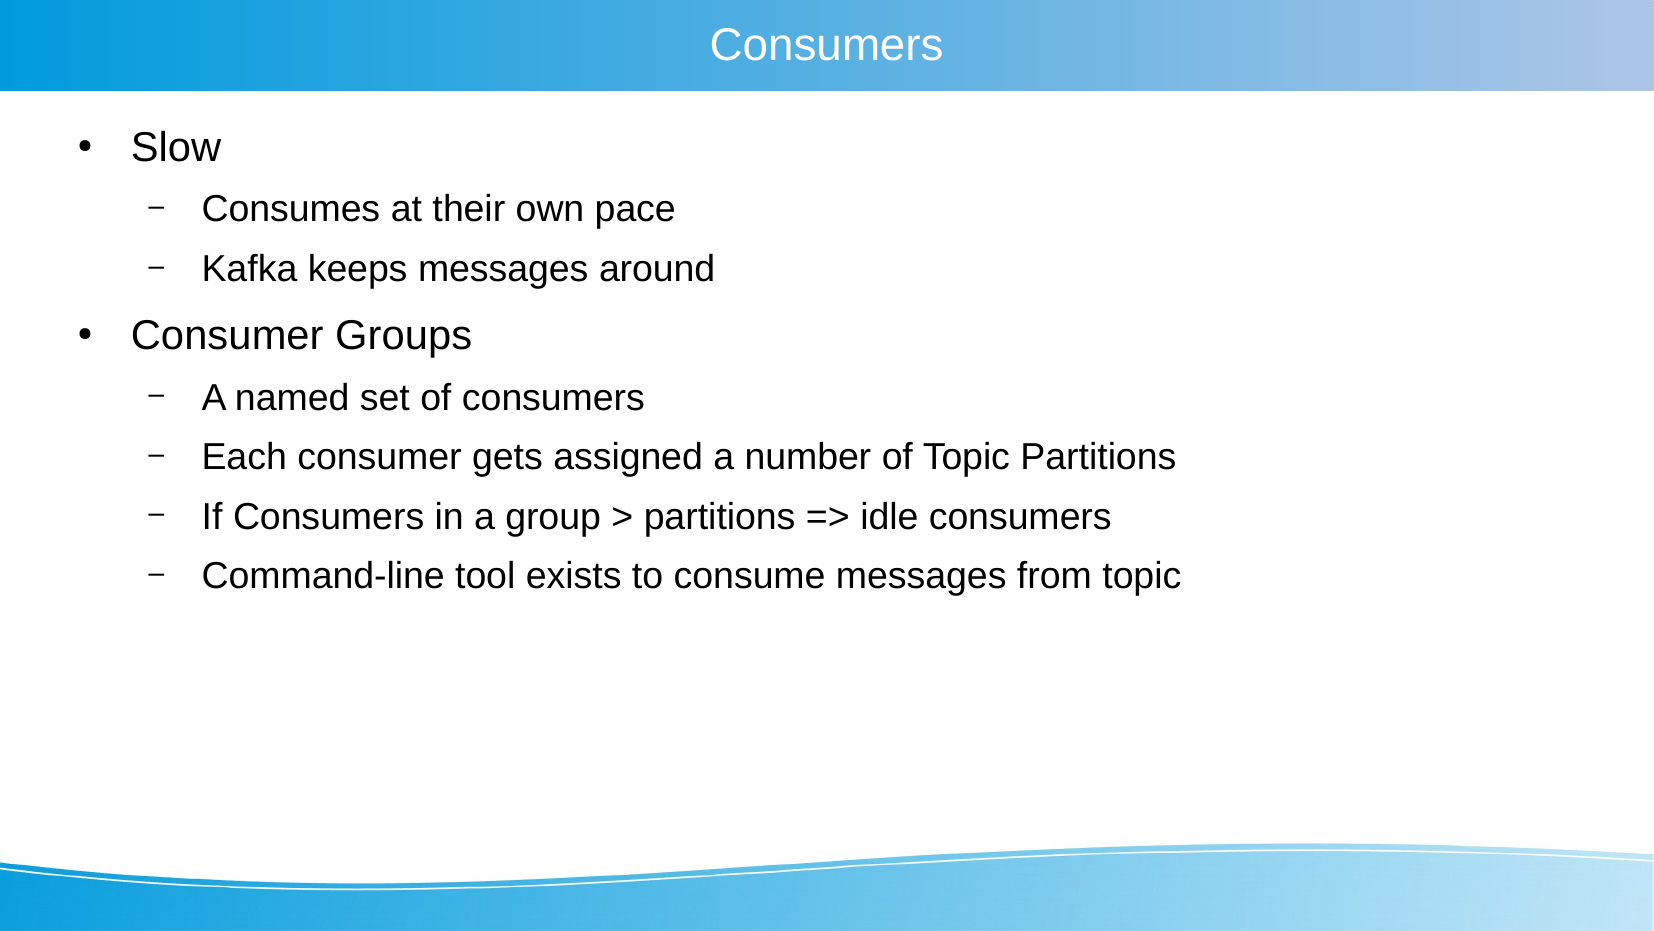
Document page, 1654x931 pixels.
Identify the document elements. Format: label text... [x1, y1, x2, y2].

title Consumers [82, 5, 1571, 85]
list Slow Consumes at their own pace Kafka keeps messages around Consumer Groups A named set of consumers Each consumer gets assigned a number of Topic Partitions If Consumers in a group > partitions => idle consumers Command-line tool exists to consume messages from topic [60, 123, 1591, 833]
picture [0, 843, 1654, 931]
